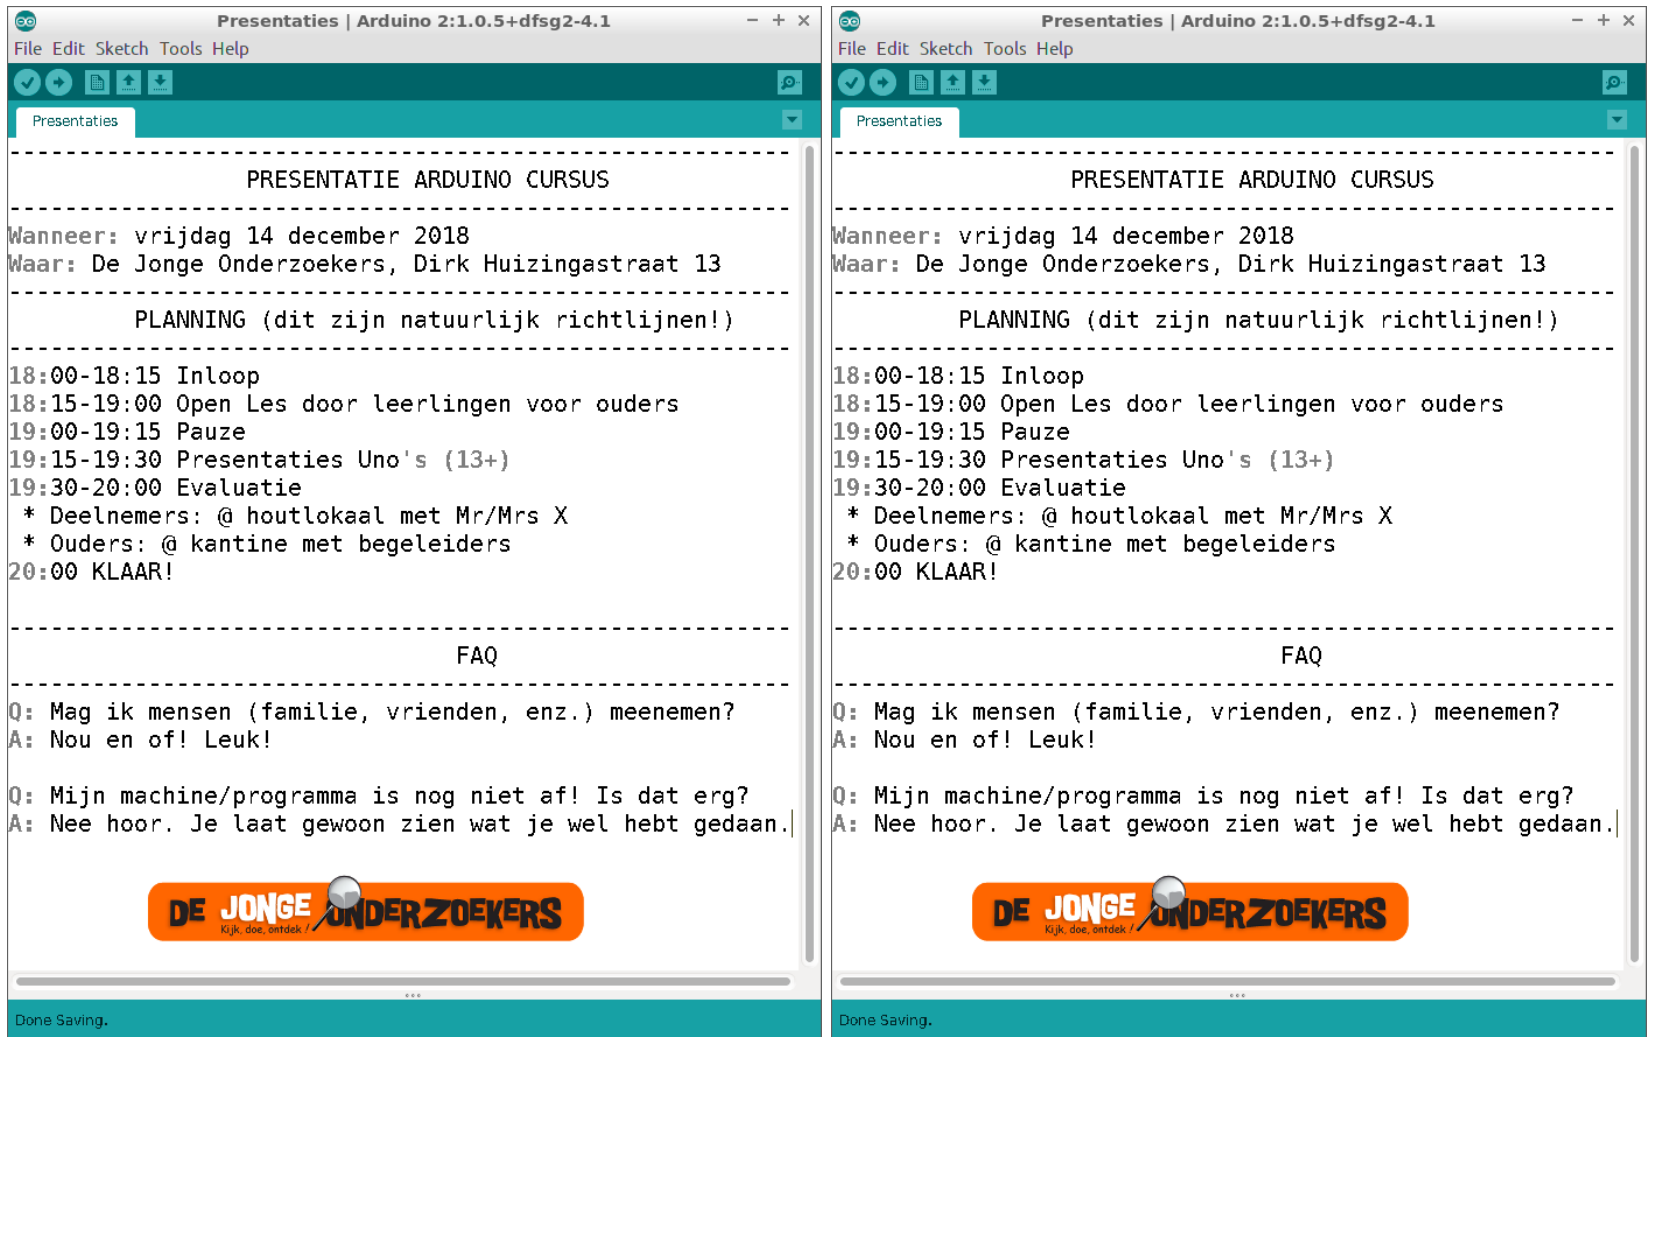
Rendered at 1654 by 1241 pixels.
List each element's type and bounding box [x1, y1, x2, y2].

picture [7, 6, 822, 1037]
picture [831, 6, 1647, 1037]
